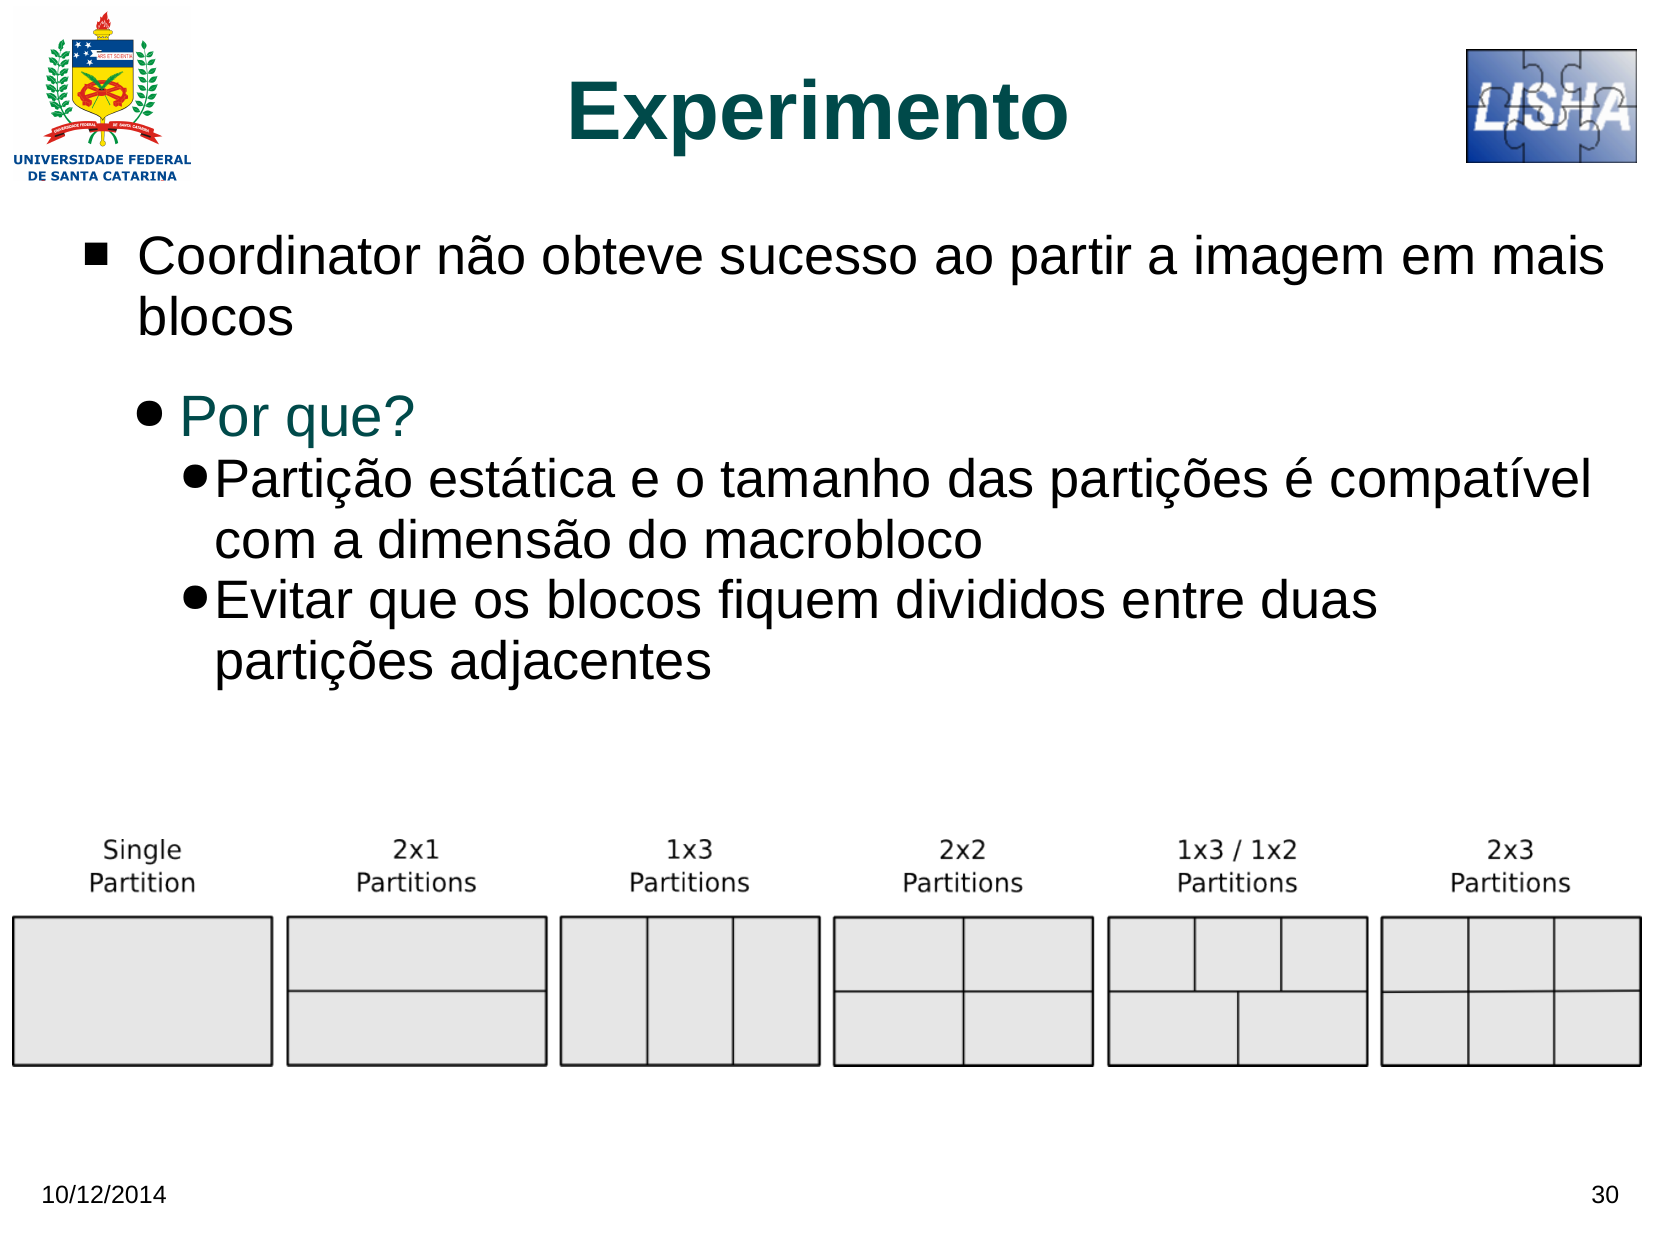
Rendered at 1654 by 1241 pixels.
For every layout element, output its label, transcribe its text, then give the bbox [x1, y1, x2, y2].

picture [13, 6, 191, 181]
list Coordinator não obteve sucesso ao partir a imagem em mais blocos Por que? Partição estática e o tamanho das partições é compatível com a dimensão do macrobloco Evitar que os blocos fiquem divididos entre duas partições adjacentes [37, 225, 1613, 743]
picture [1466, 49, 1637, 163]
picture [12, 839, 1642, 1067]
title Experimento [212, 61, 1426, 174]
